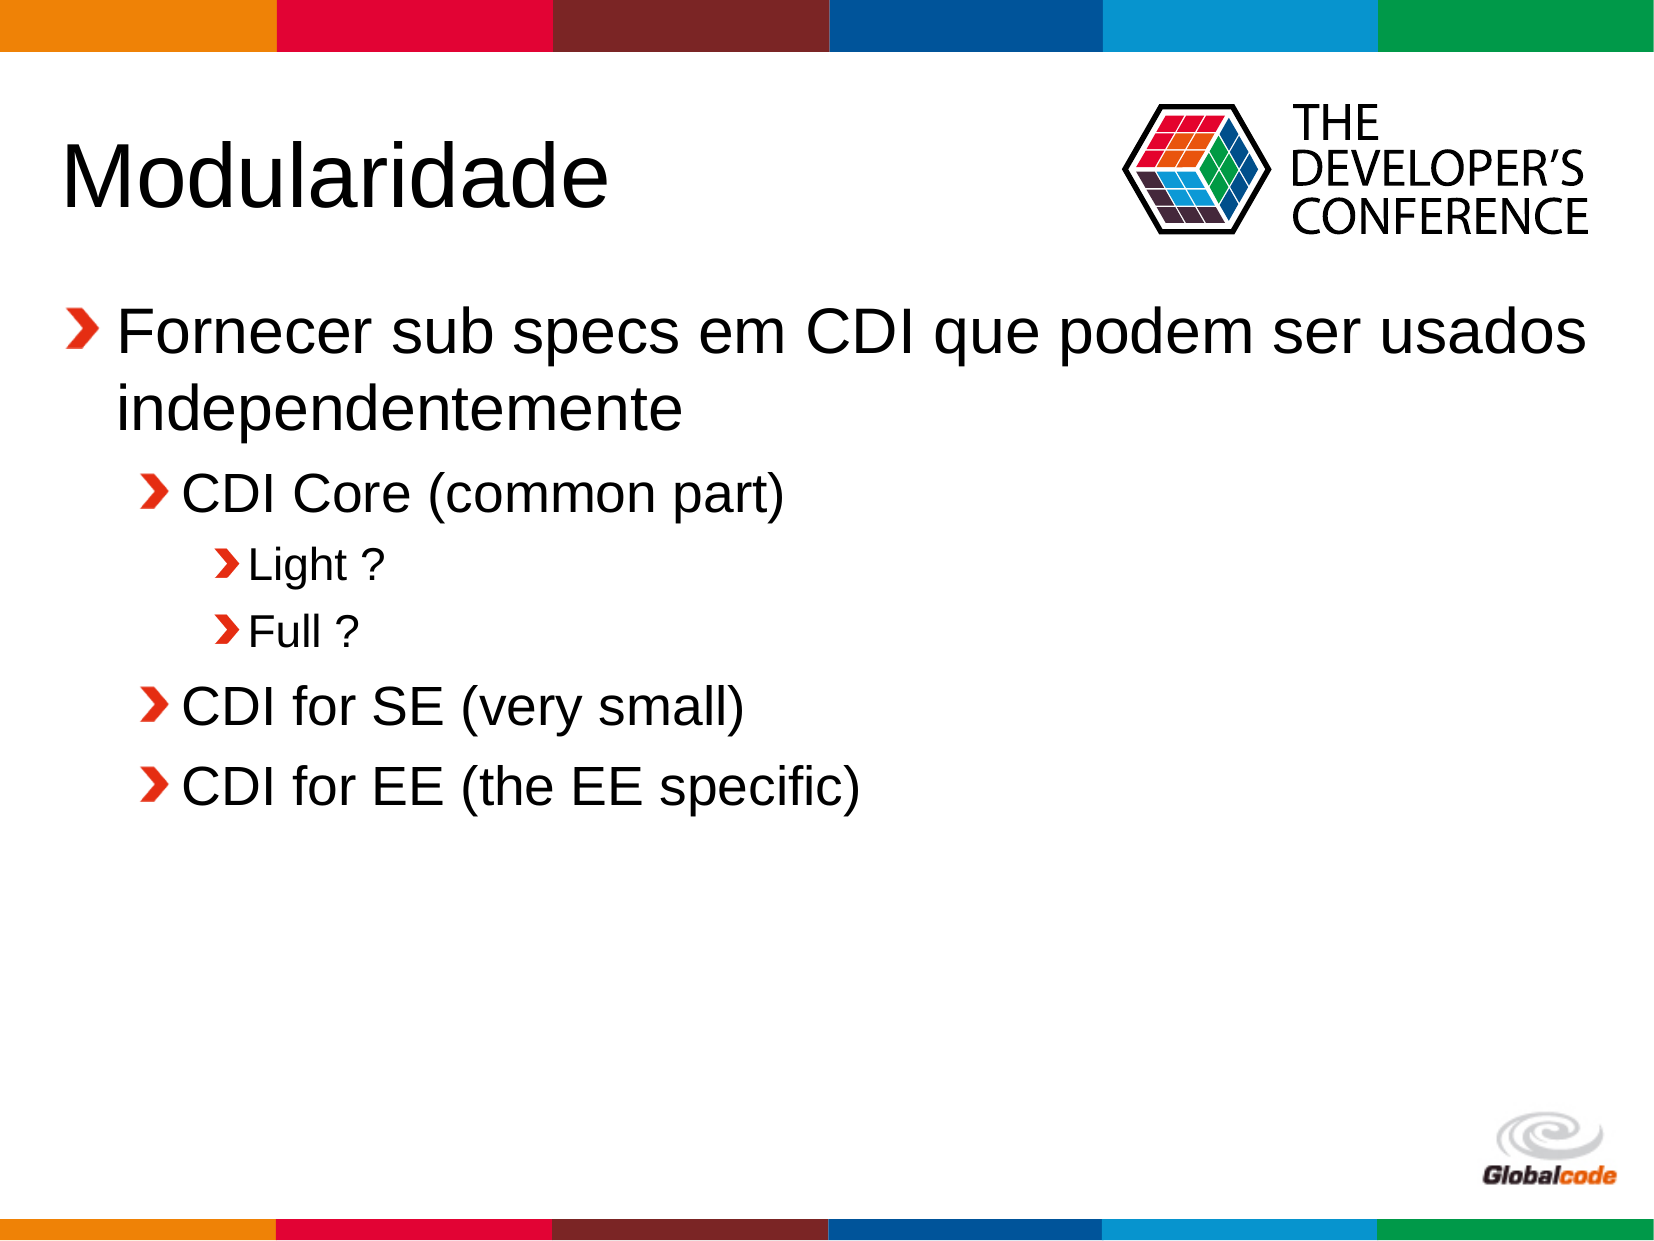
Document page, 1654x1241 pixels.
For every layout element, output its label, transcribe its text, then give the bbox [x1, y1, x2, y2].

list Fornecer sub specs em CDI que podem ser usados independentemente CDI Core (common part) Light ? Full ? CDI for SE (very small) CDI for EE (the EE specific) [45, 281, 1609, 1102]
title Modularidade [45, 87, 1075, 256]
picture [1464, 1062, 1638, 1219]
